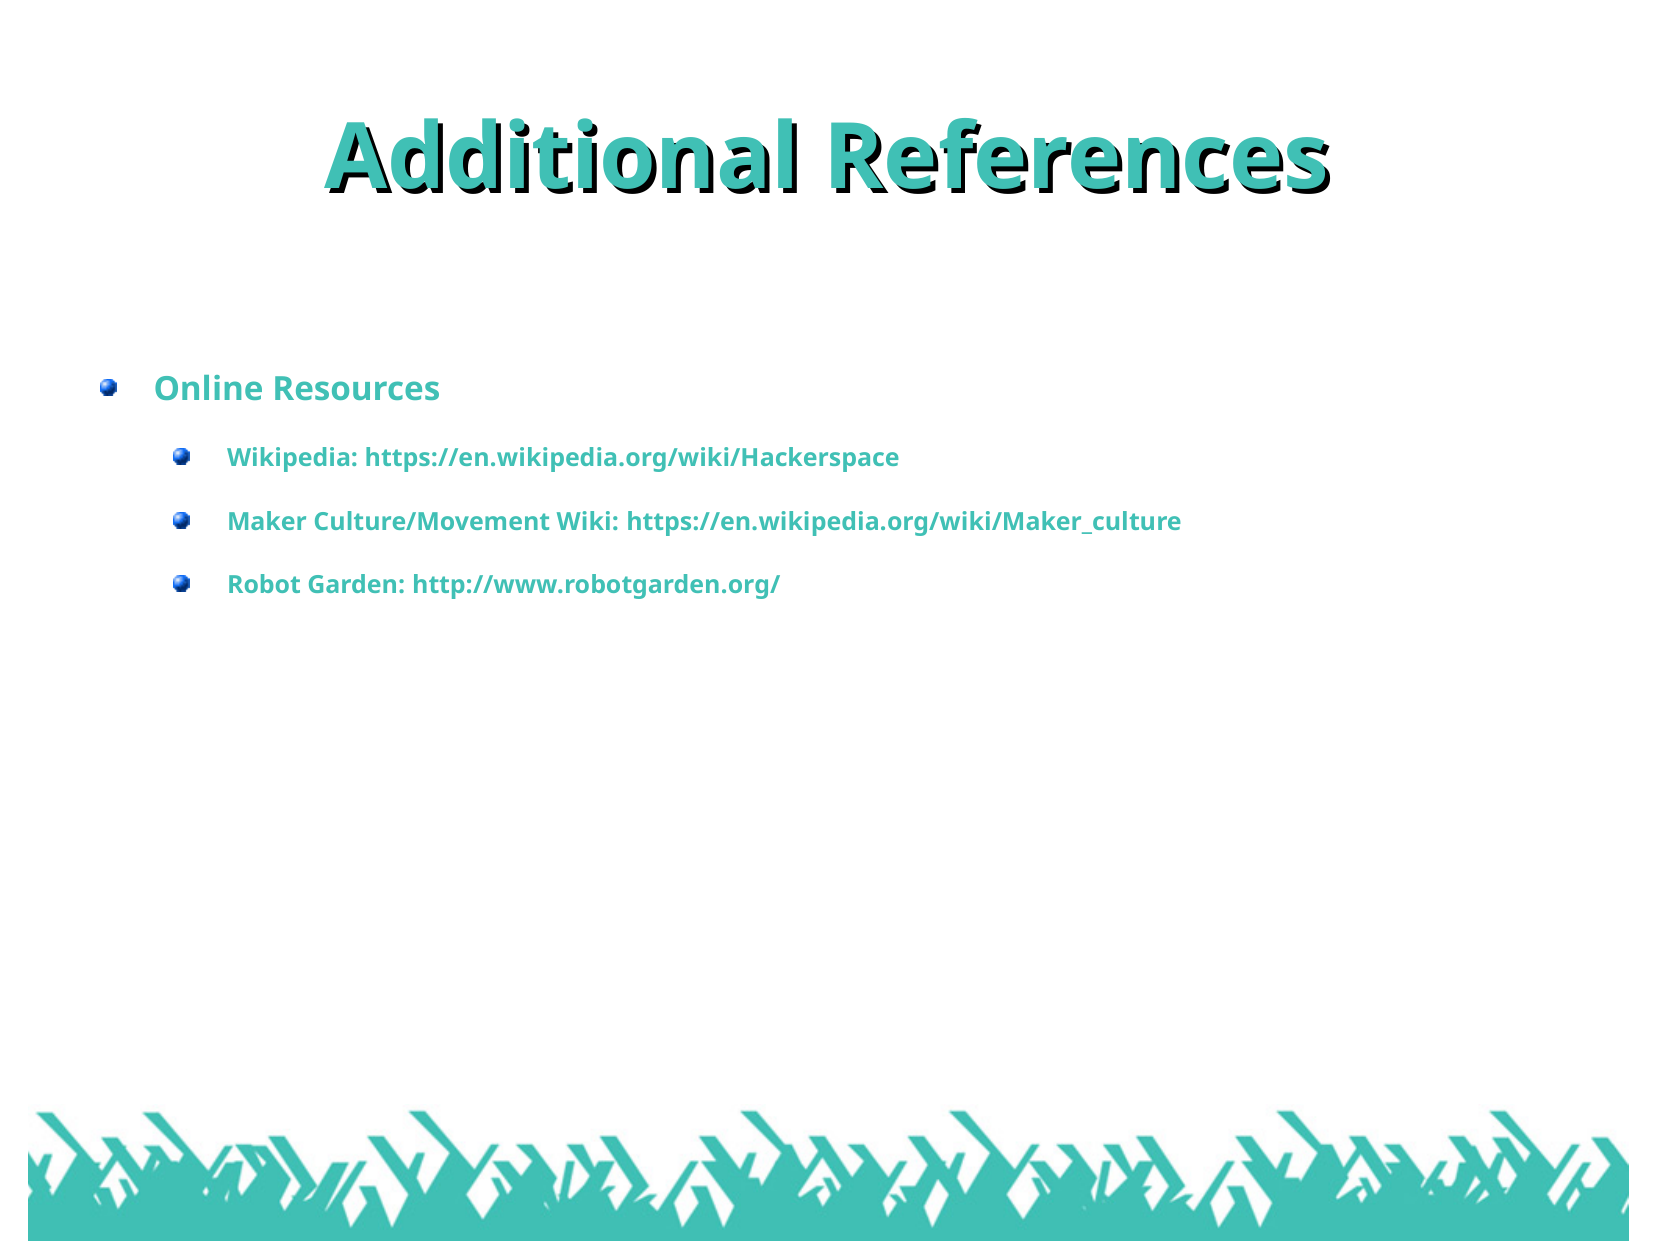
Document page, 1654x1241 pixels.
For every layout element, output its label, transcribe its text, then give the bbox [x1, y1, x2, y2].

title Additional References [82, 49, 1571, 257]
list Online Resources Wikipedia: https://en.wikipedia.org/wiki/Hackerspace Maker Culture/Movement Wiki: https://en.wikipedia.org/wiki/Maker_culture Robot Garden: http://www.robotgarden.org/ [82, 290, 1571, 1010]
picture [28, 1104, 1629, 1241]
